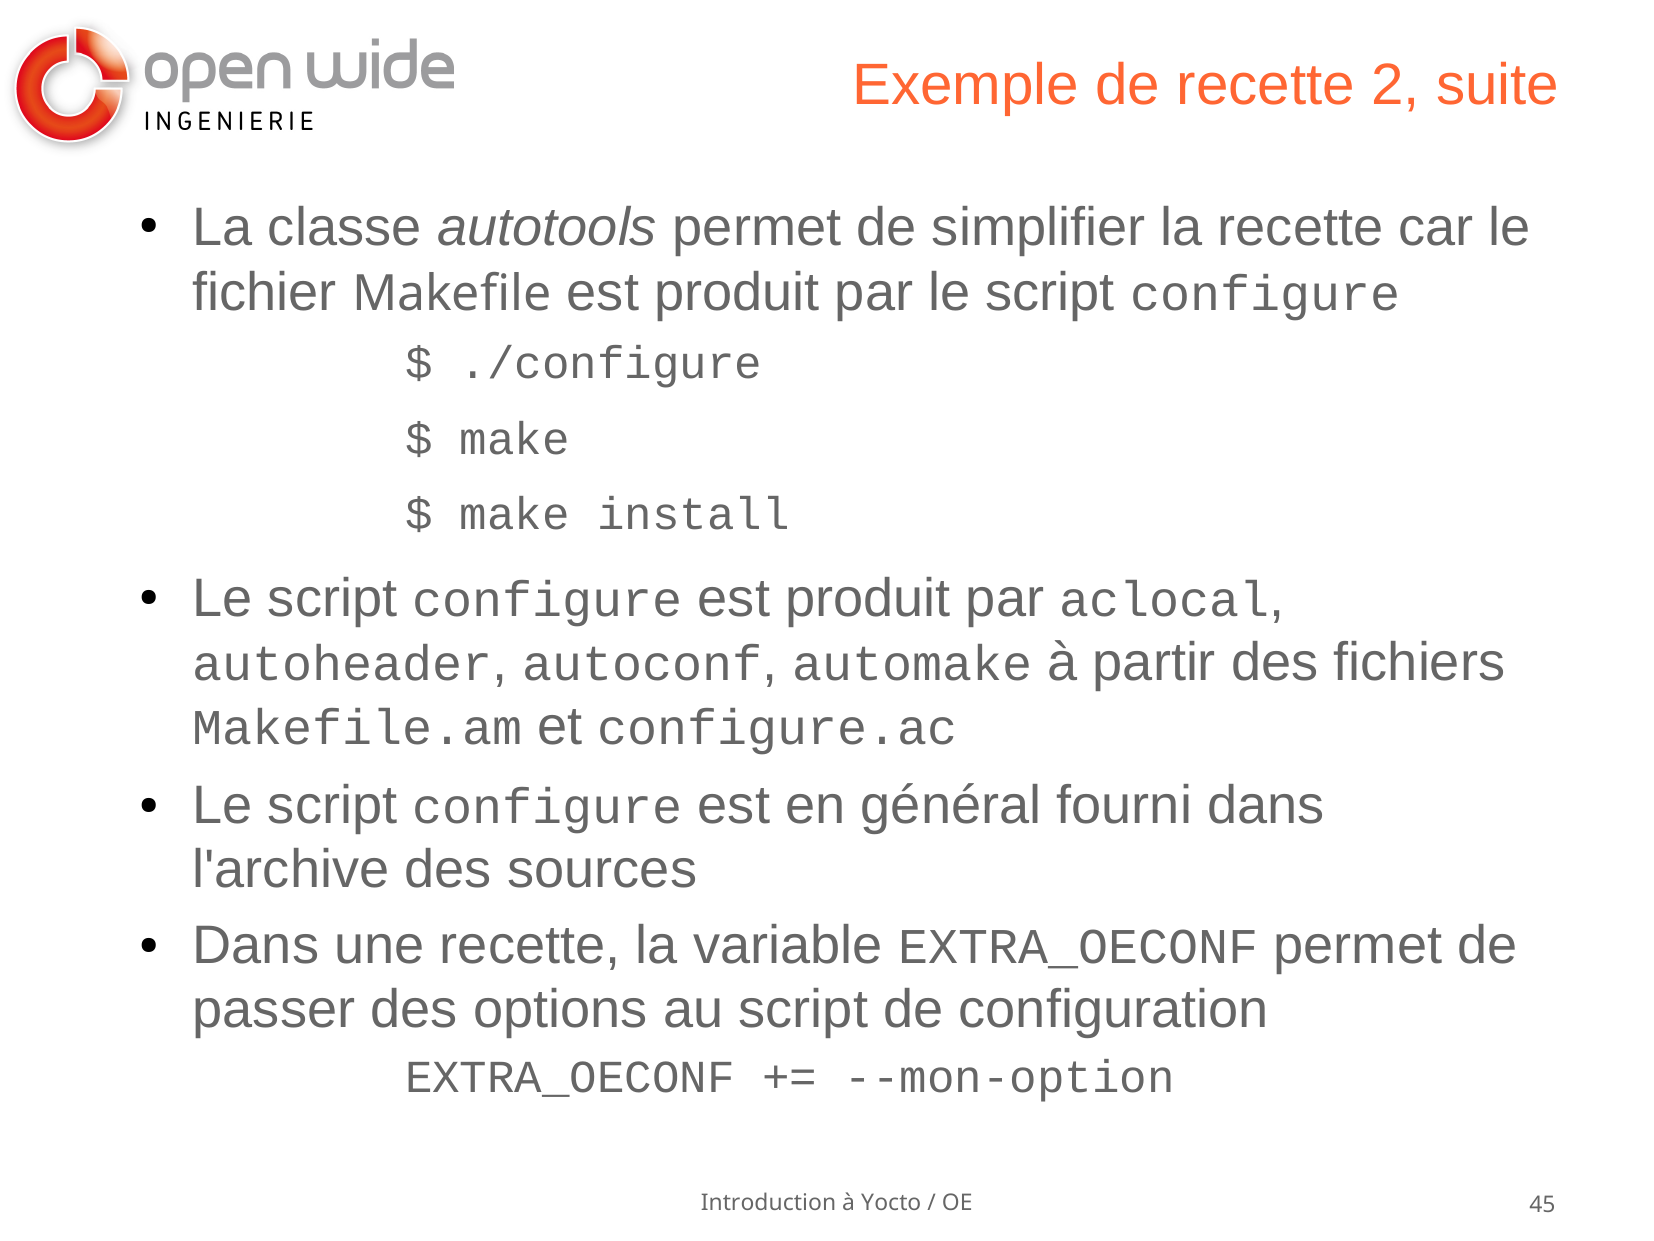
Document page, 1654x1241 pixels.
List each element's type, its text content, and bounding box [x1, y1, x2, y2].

picture [0, 0, 454, 161]
title Exemple de recette 2, suite [602, 12, 1561, 157]
list La classe autotools permet de simplifier la recette car le fichier Makefile est produit par le script configure $ ./configure $ make $ make install Le script configure est produit par aclocal, autoheader, autoconf, automake à partir des fichiers Makefile.am et configure.ac Le script configure est en général fourni dans l'archive des sources Dans une recette, la variable EXTRA_OECONF permet de passer des options au script de configuration EXTRA_OECONF += --mon-option [121, 196, 1534, 1120]
